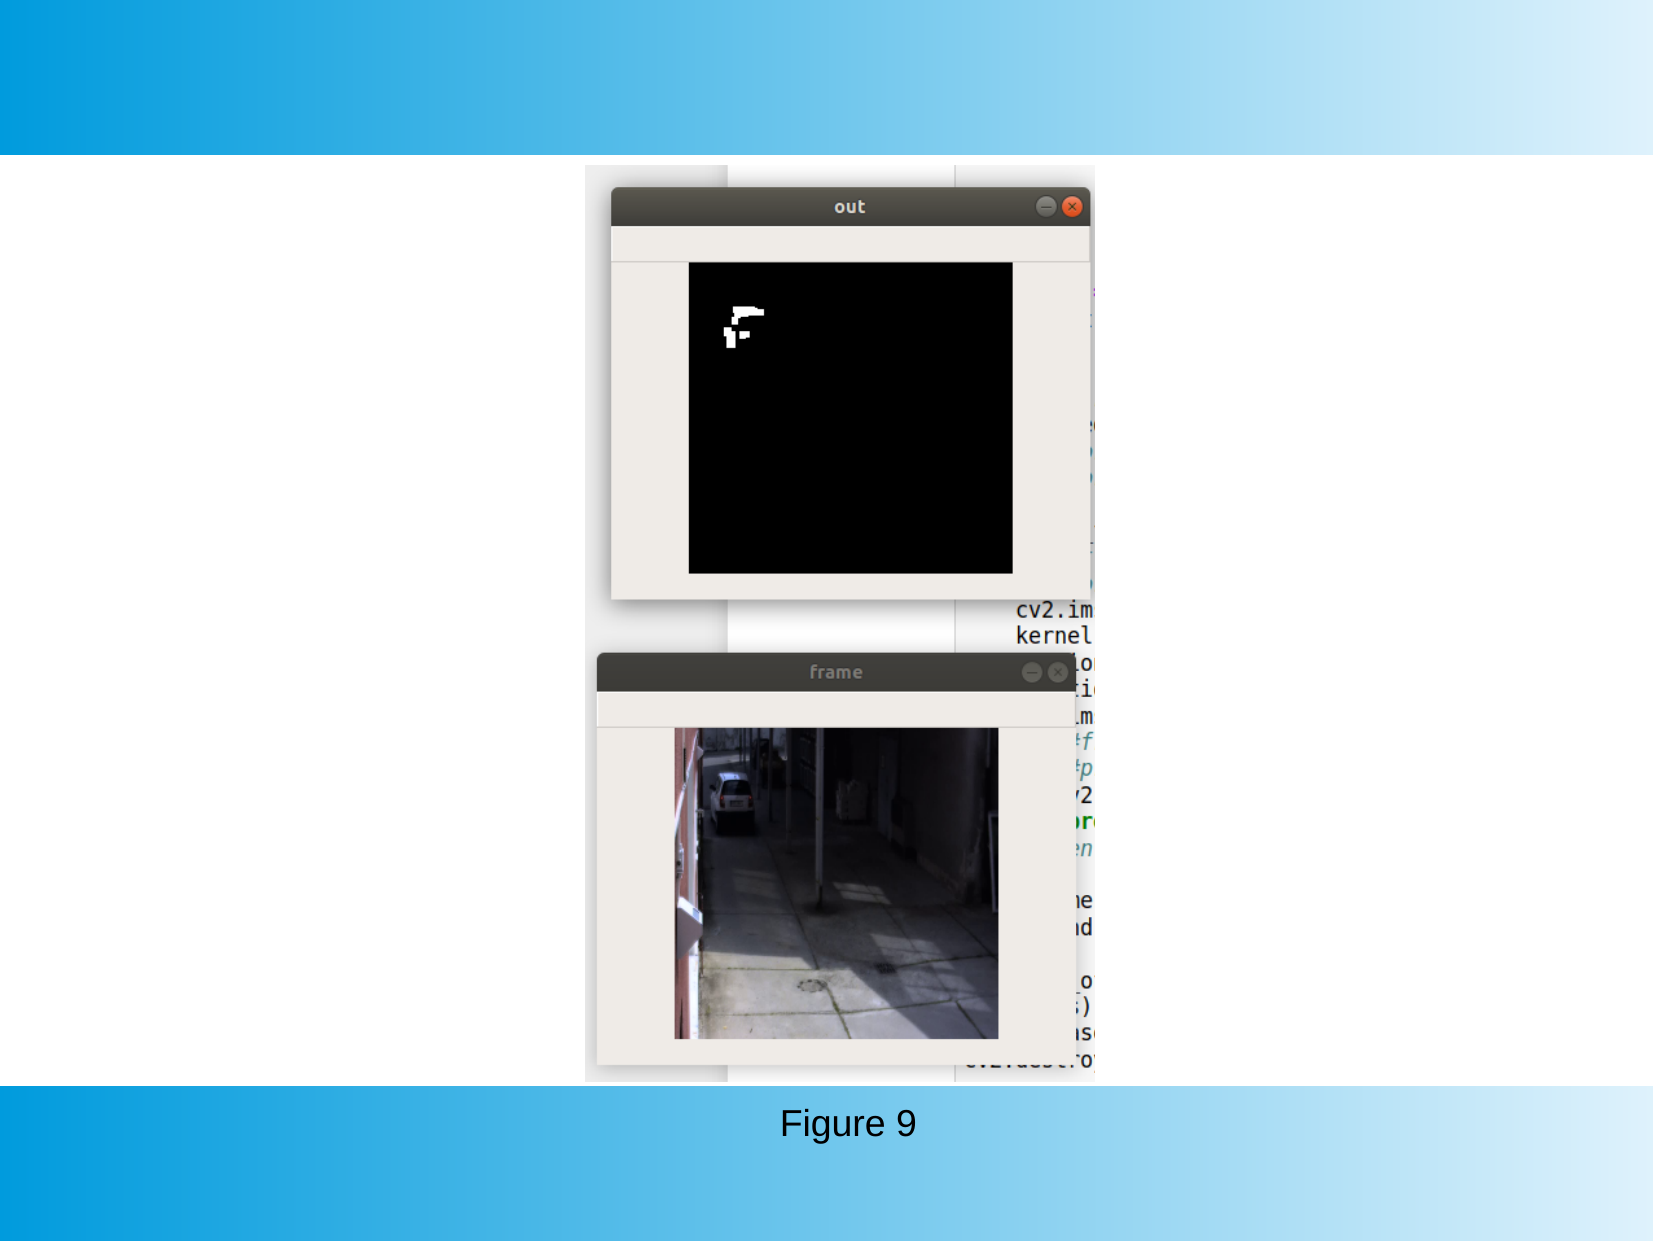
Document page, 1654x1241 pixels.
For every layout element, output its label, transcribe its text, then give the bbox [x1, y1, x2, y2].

text_box Figure 9 [765, 1095, 1081, 1152]
picture [585, 165, 1095, 1082]
